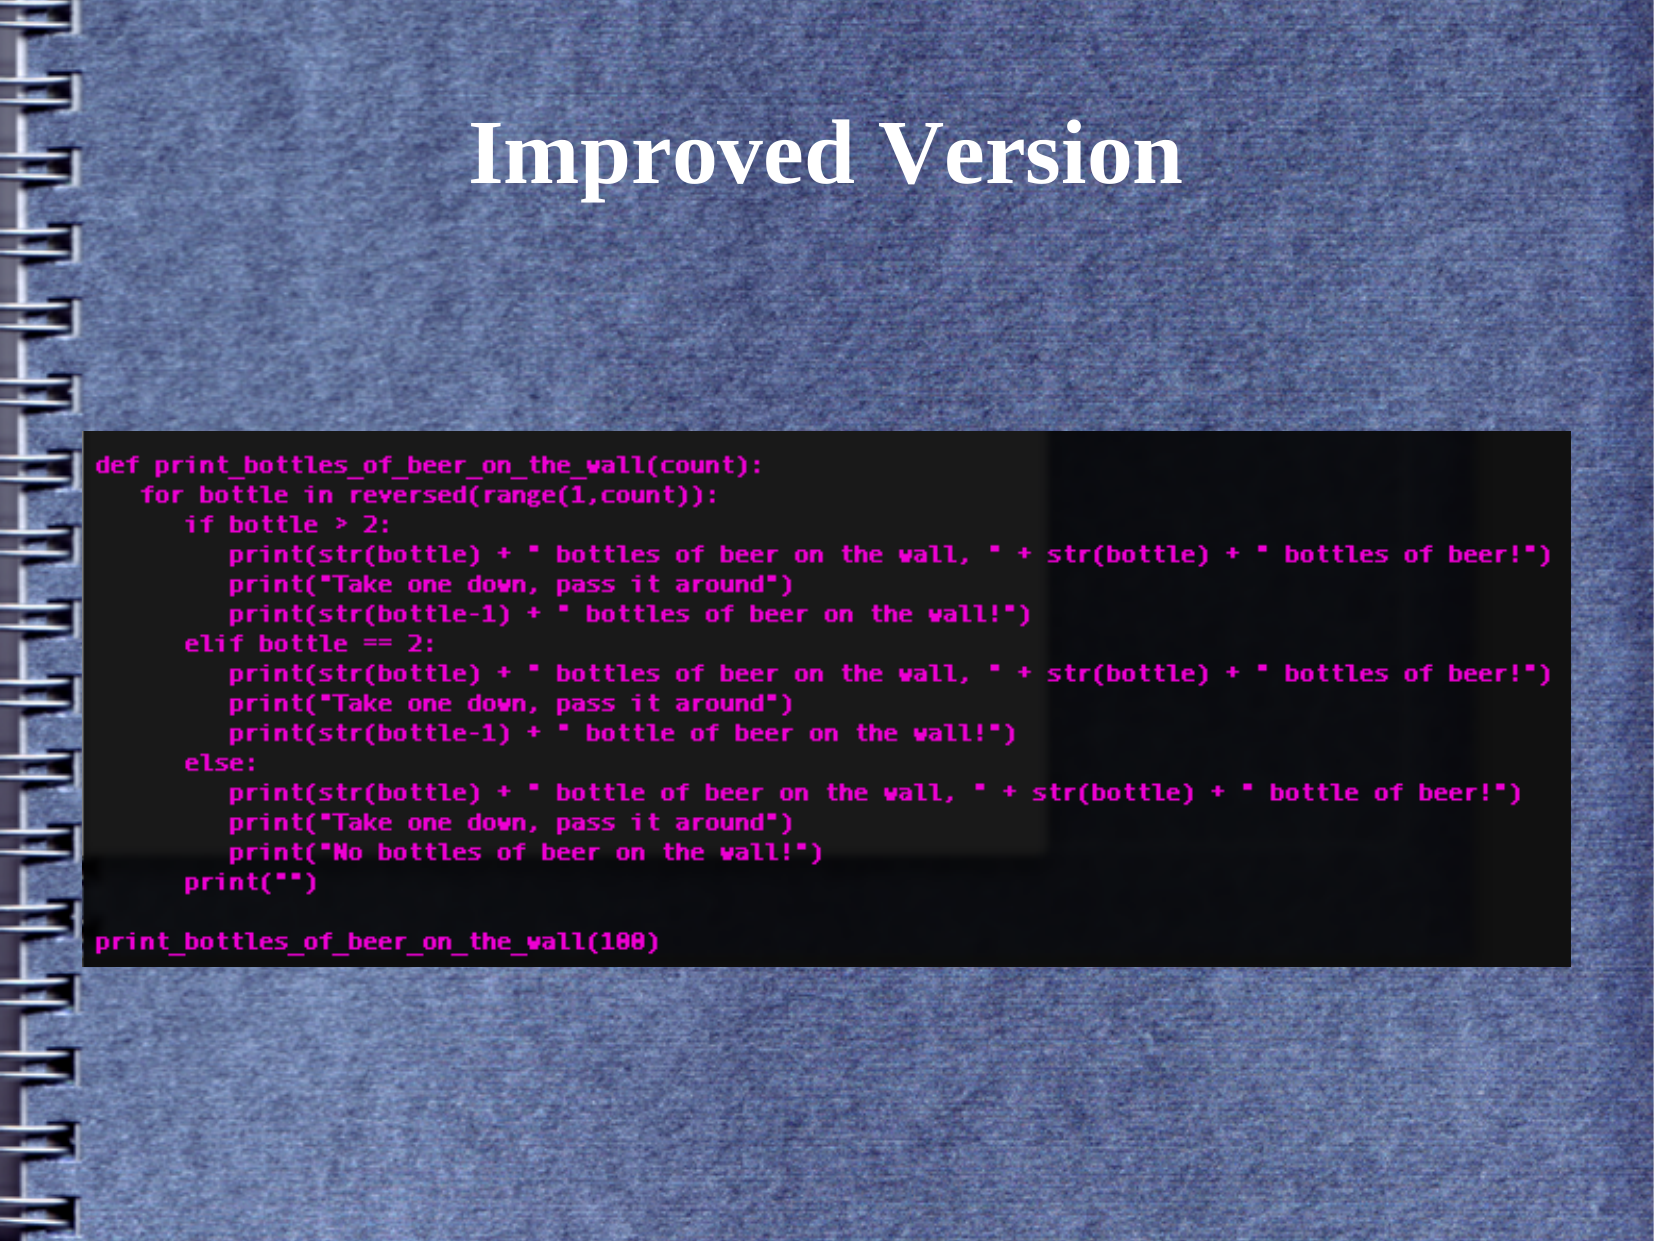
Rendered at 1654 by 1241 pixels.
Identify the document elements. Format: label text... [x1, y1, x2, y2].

title Improved Version [82, 49, 1571, 257]
picture [0, 0, 1654, 1241]
